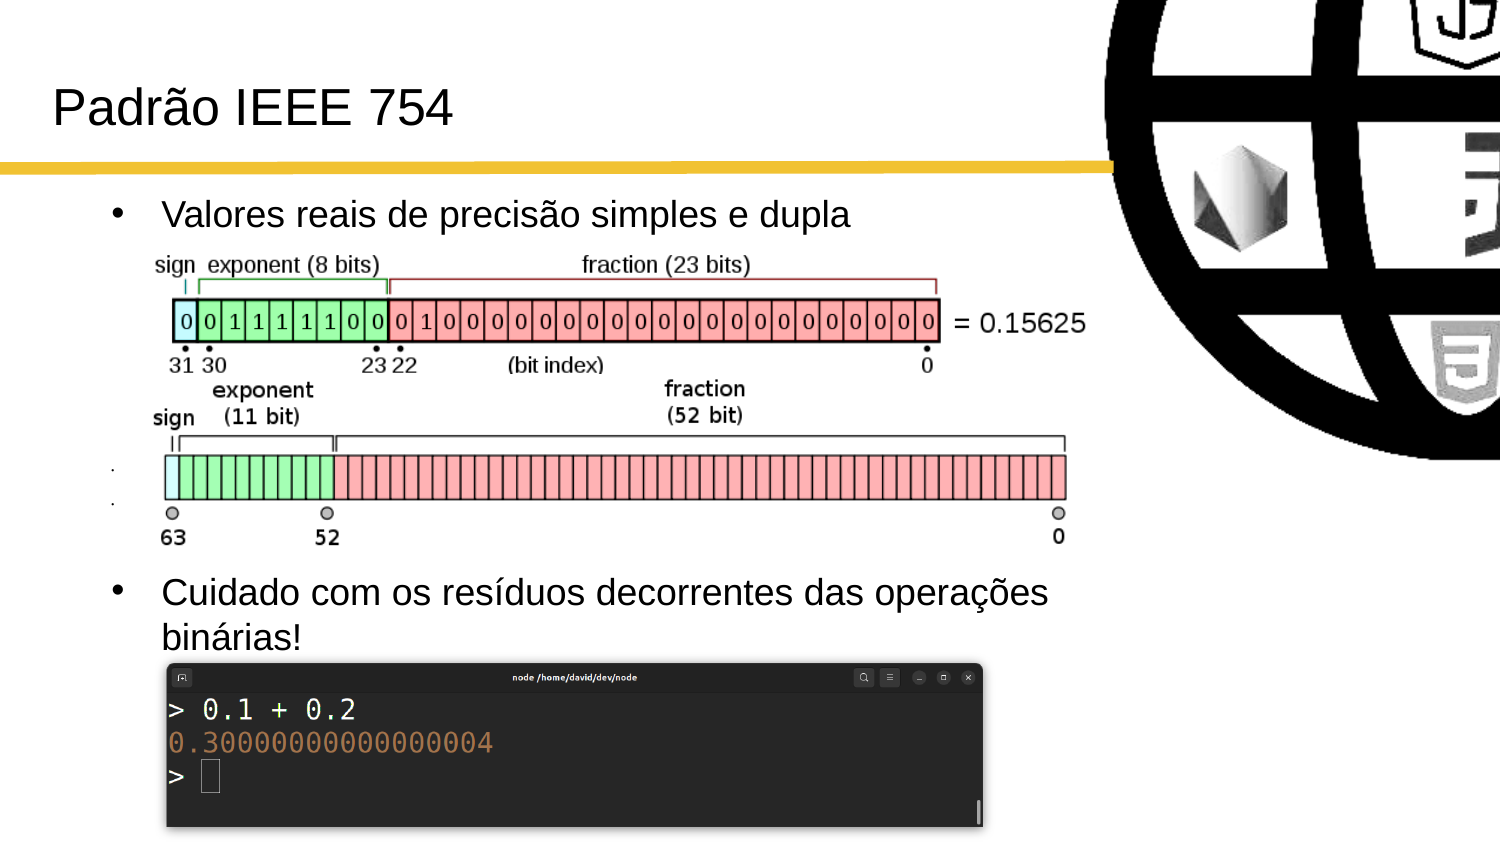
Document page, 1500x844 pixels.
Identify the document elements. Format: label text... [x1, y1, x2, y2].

picture [131, 254, 1097, 567]
text_box Padrão IEEE 754 [37, 33, 1463, 175]
picture [1078, 0, 1500, 532]
text_box Valores reais de precisão simples e dupla Cuidado com os resíduos decorrentes das operações binárias! [89, 182, 1117, 790]
picture [151, 649, 998, 844]
